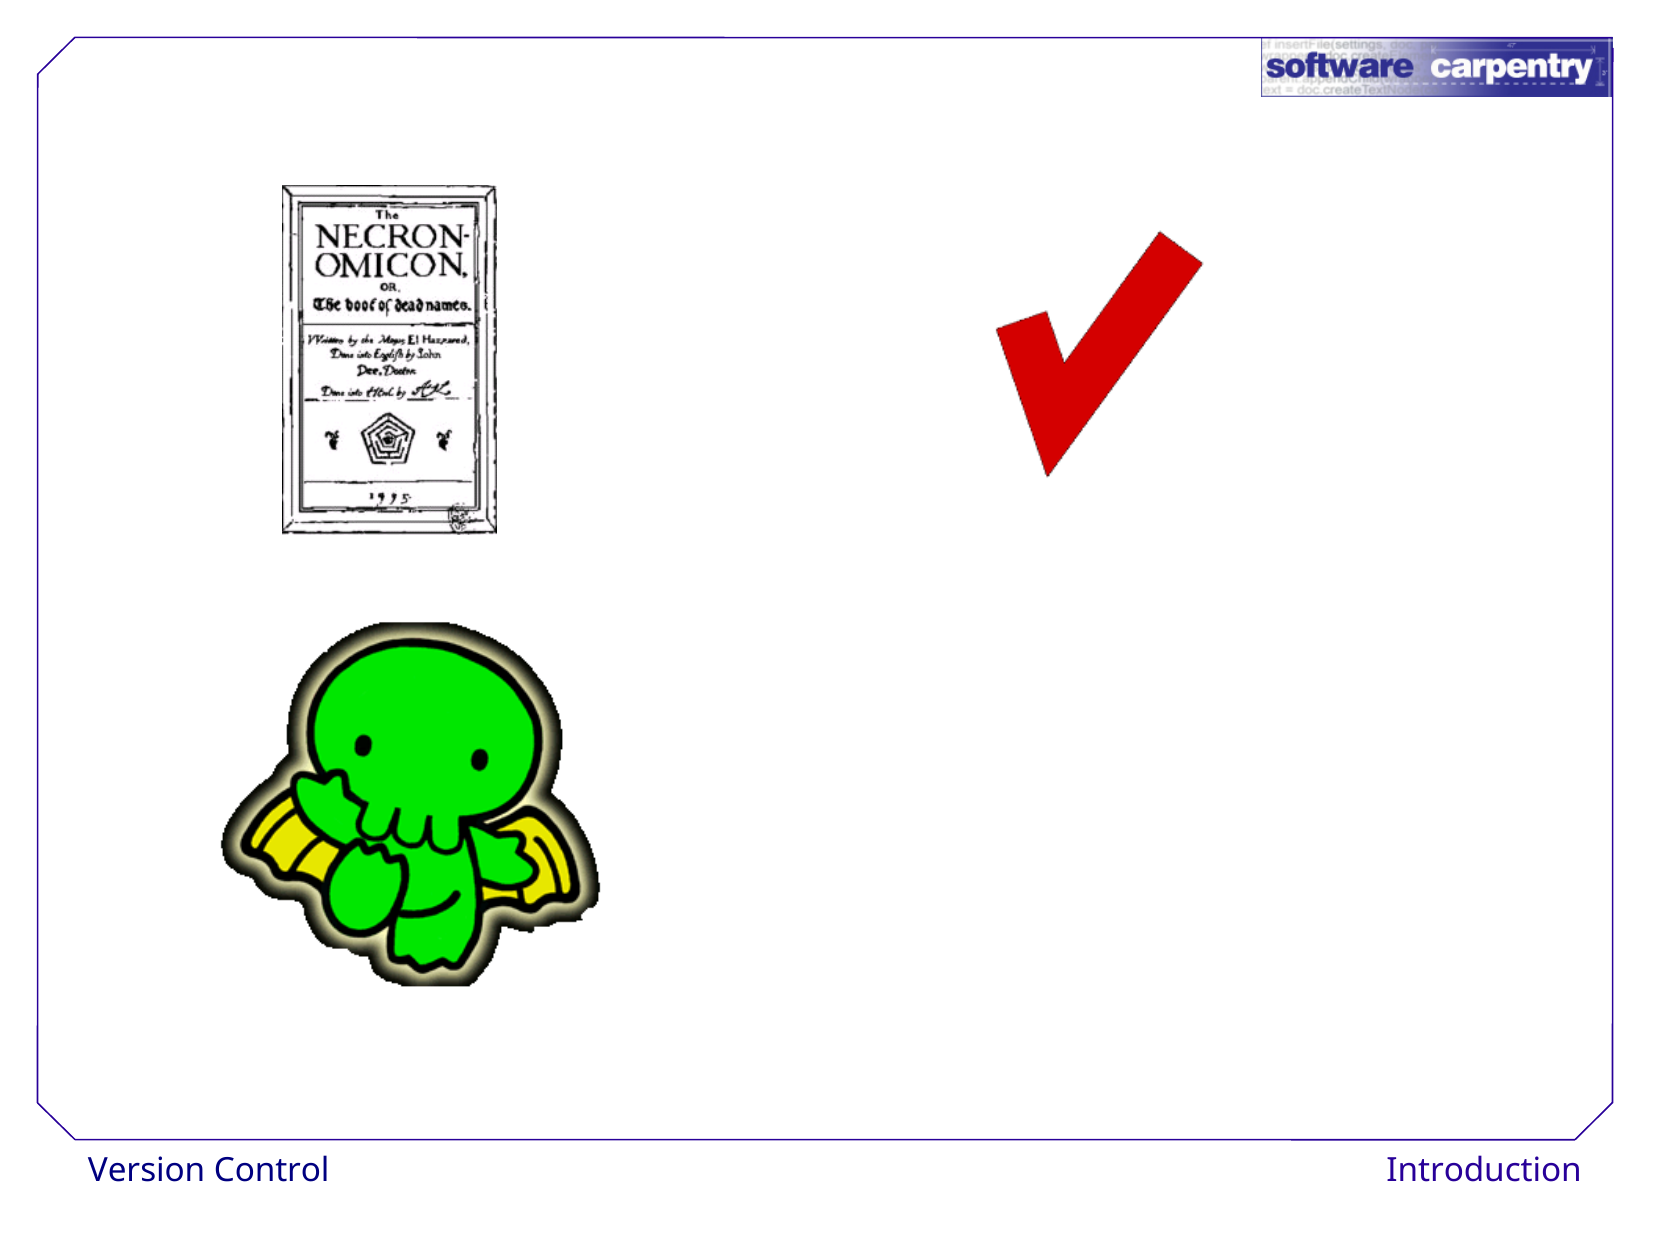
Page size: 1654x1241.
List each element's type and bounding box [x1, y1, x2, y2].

picture [212, 610, 608, 996]
picture [1261, 39, 1613, 97]
picture [282, 185, 497, 535]
picture [987, 223, 1210, 489]
